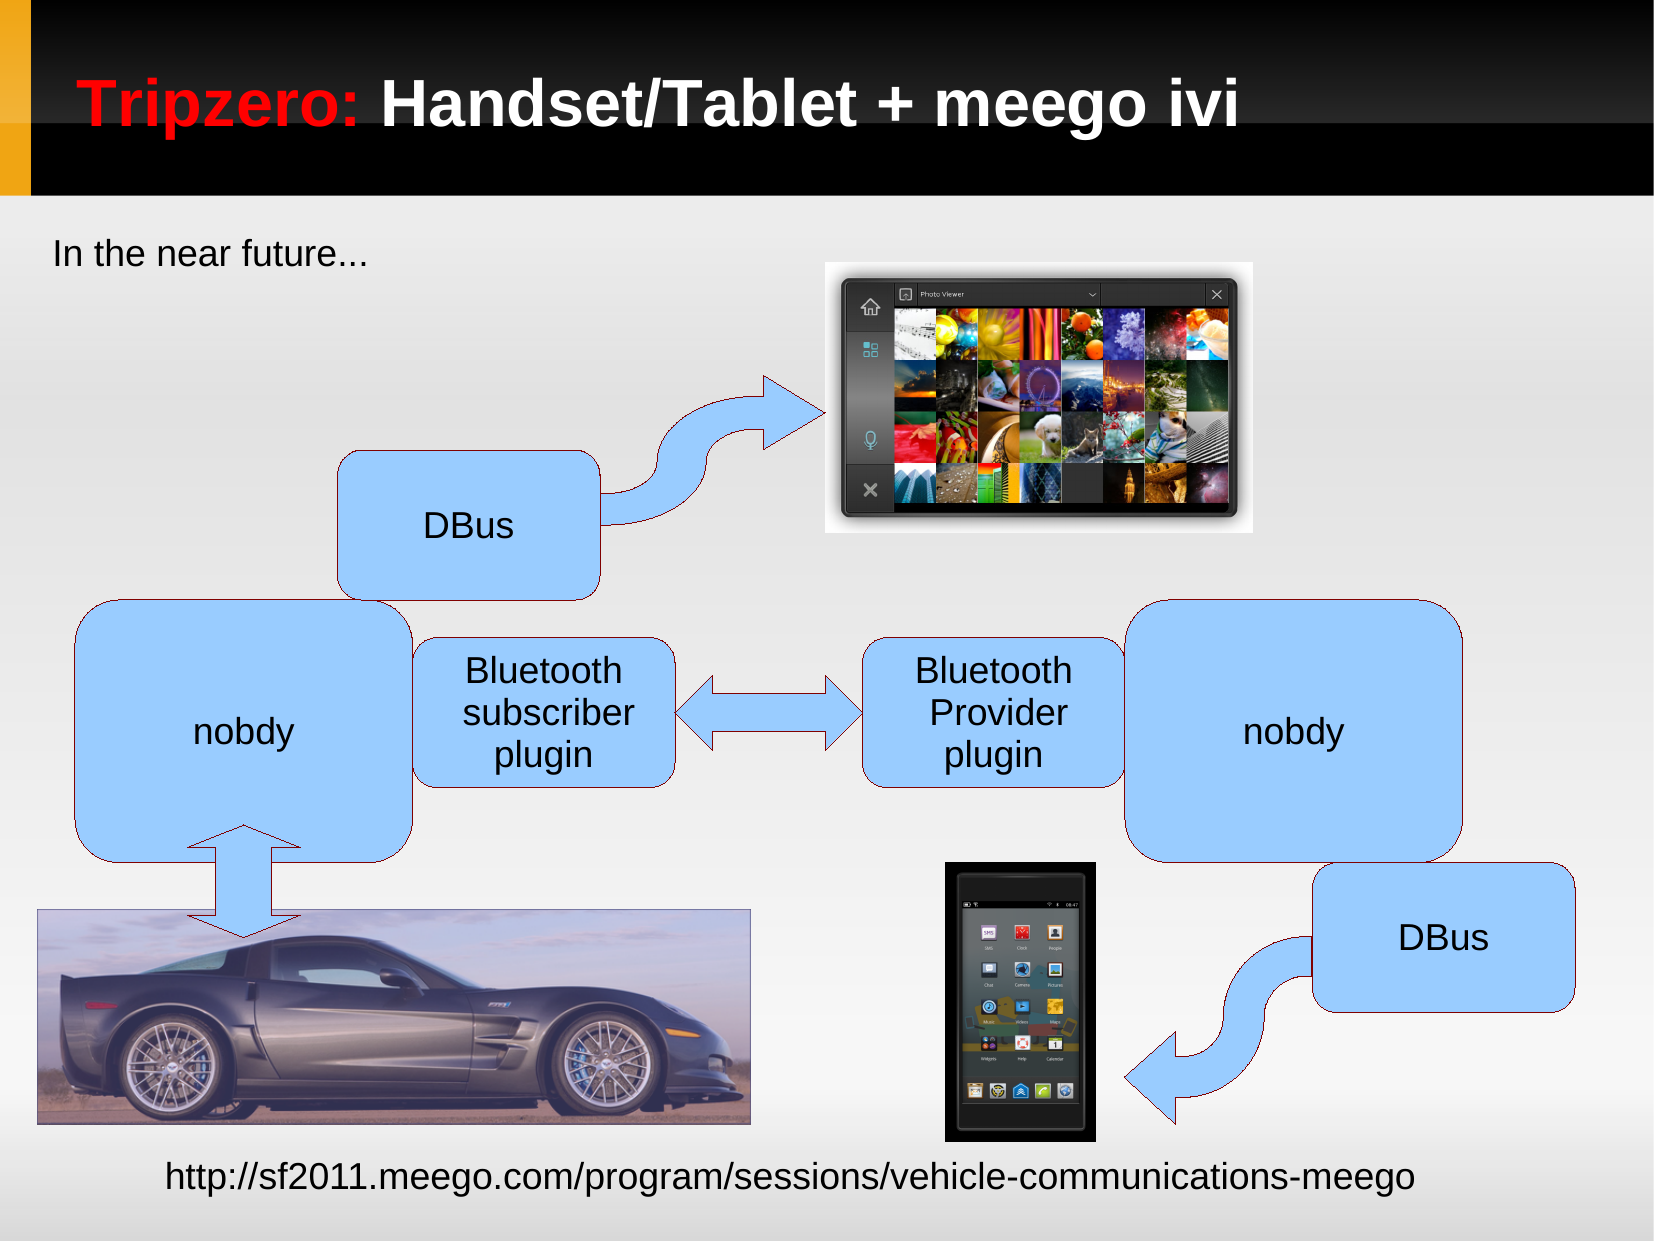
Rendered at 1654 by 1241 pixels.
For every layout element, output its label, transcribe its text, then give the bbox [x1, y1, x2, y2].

text_box [674, 675, 863, 751]
title Tripzero: Handset/Tablet + meego ivi [76, 0, 1565, 208]
text_box Bluetooth subscriber plugin [412, 637, 676, 788]
text_box nobdy [1124, 599, 1463, 863]
text_box http://sf2011.meego.com/program/sessions/vehicle-communications-meego [150, 1148, 1436, 1206]
text_box In the near future... [37, 225, 563, 282]
text_box [1124, 936, 1312, 1125]
text_box nobdy [74, 599, 413, 863]
text_box DBus [337, 450, 601, 601]
text_box [187, 824, 301, 938]
picture [0, 0, 1654, 1241]
text_box Bluetooth Provider plugin [862, 637, 1124, 788]
text_box DBus [1312, 862, 1576, 1013]
text_box [600, 375, 826, 526]
